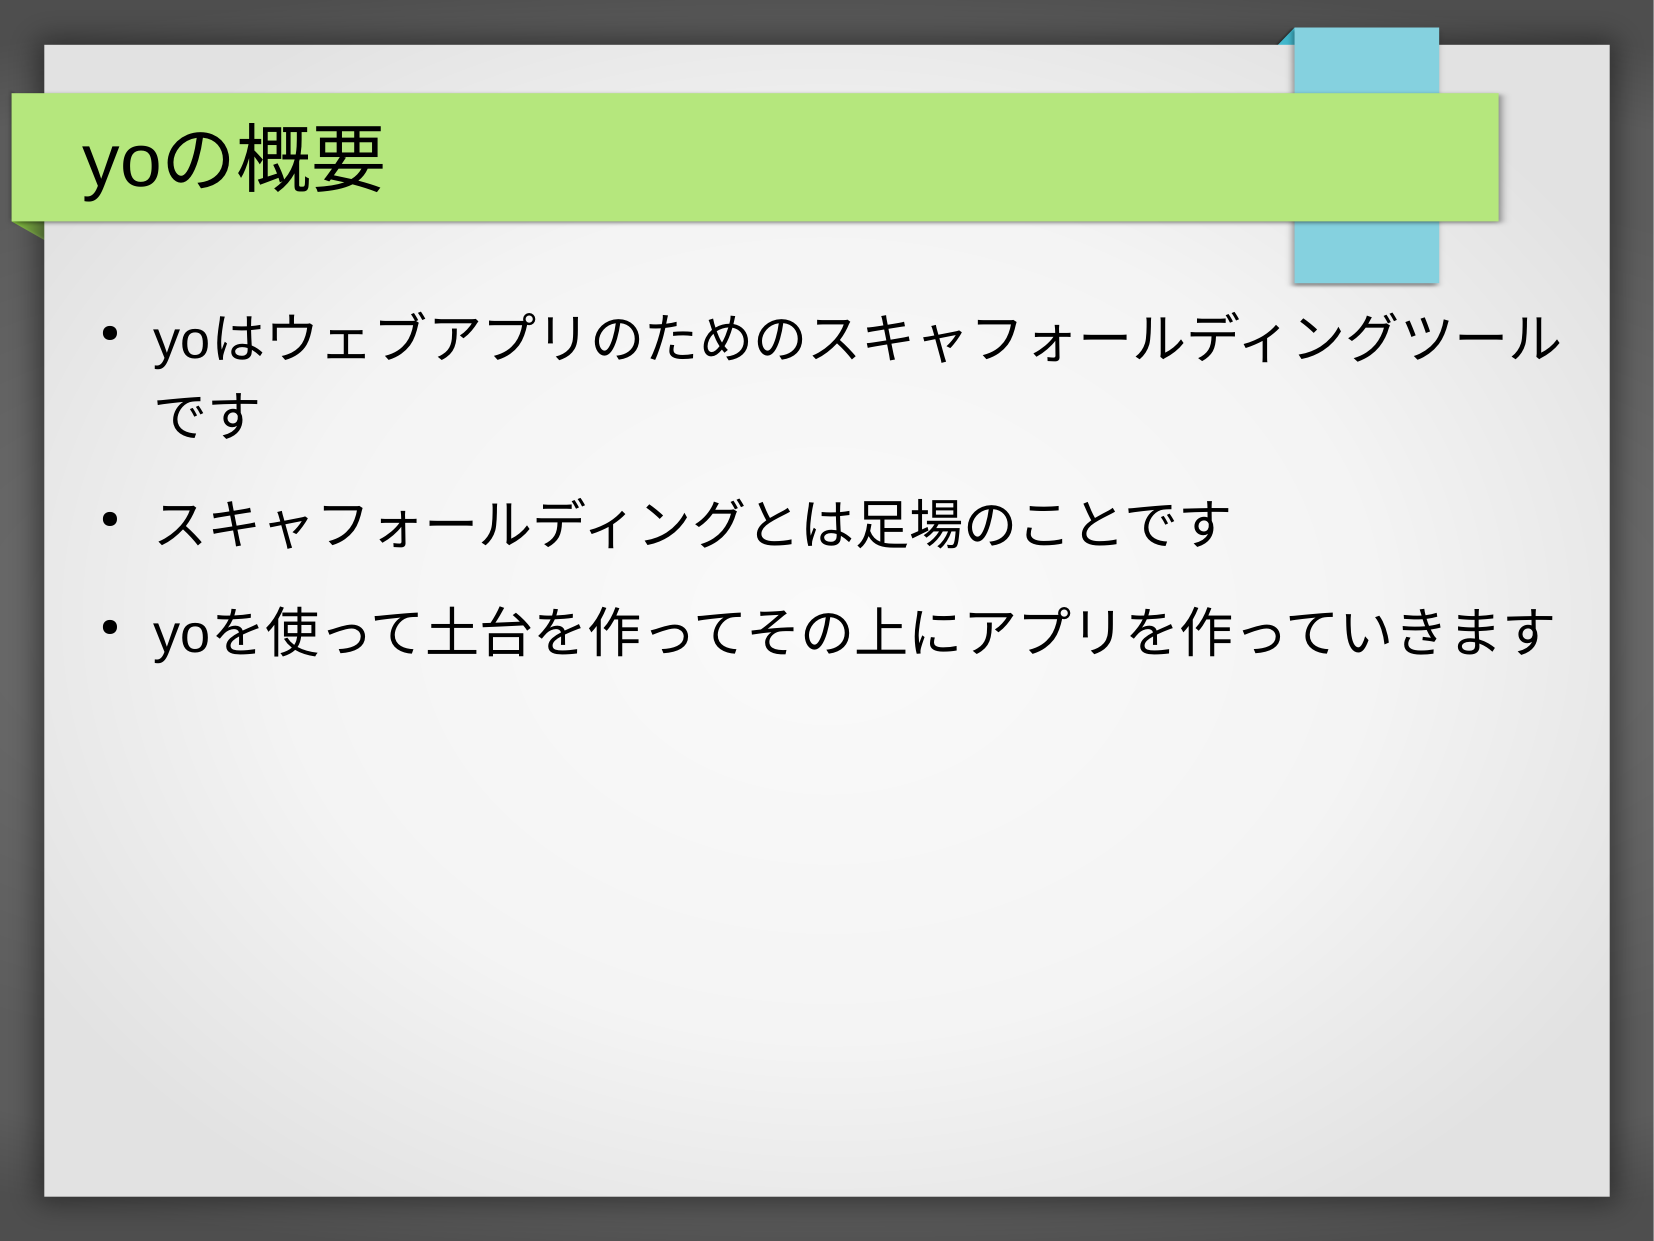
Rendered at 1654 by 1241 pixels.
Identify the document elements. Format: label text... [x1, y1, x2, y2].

picture [0, 0, 1654, 1241]
list yoはウェブアプリのためのスキャフォールディングツールです スキャフォールディングとは足場のことです yoを使って土台を作ってその上にアプリを作っていきます [82, 295, 1571, 1015]
title yoの概要 [82, 94, 1264, 213]
